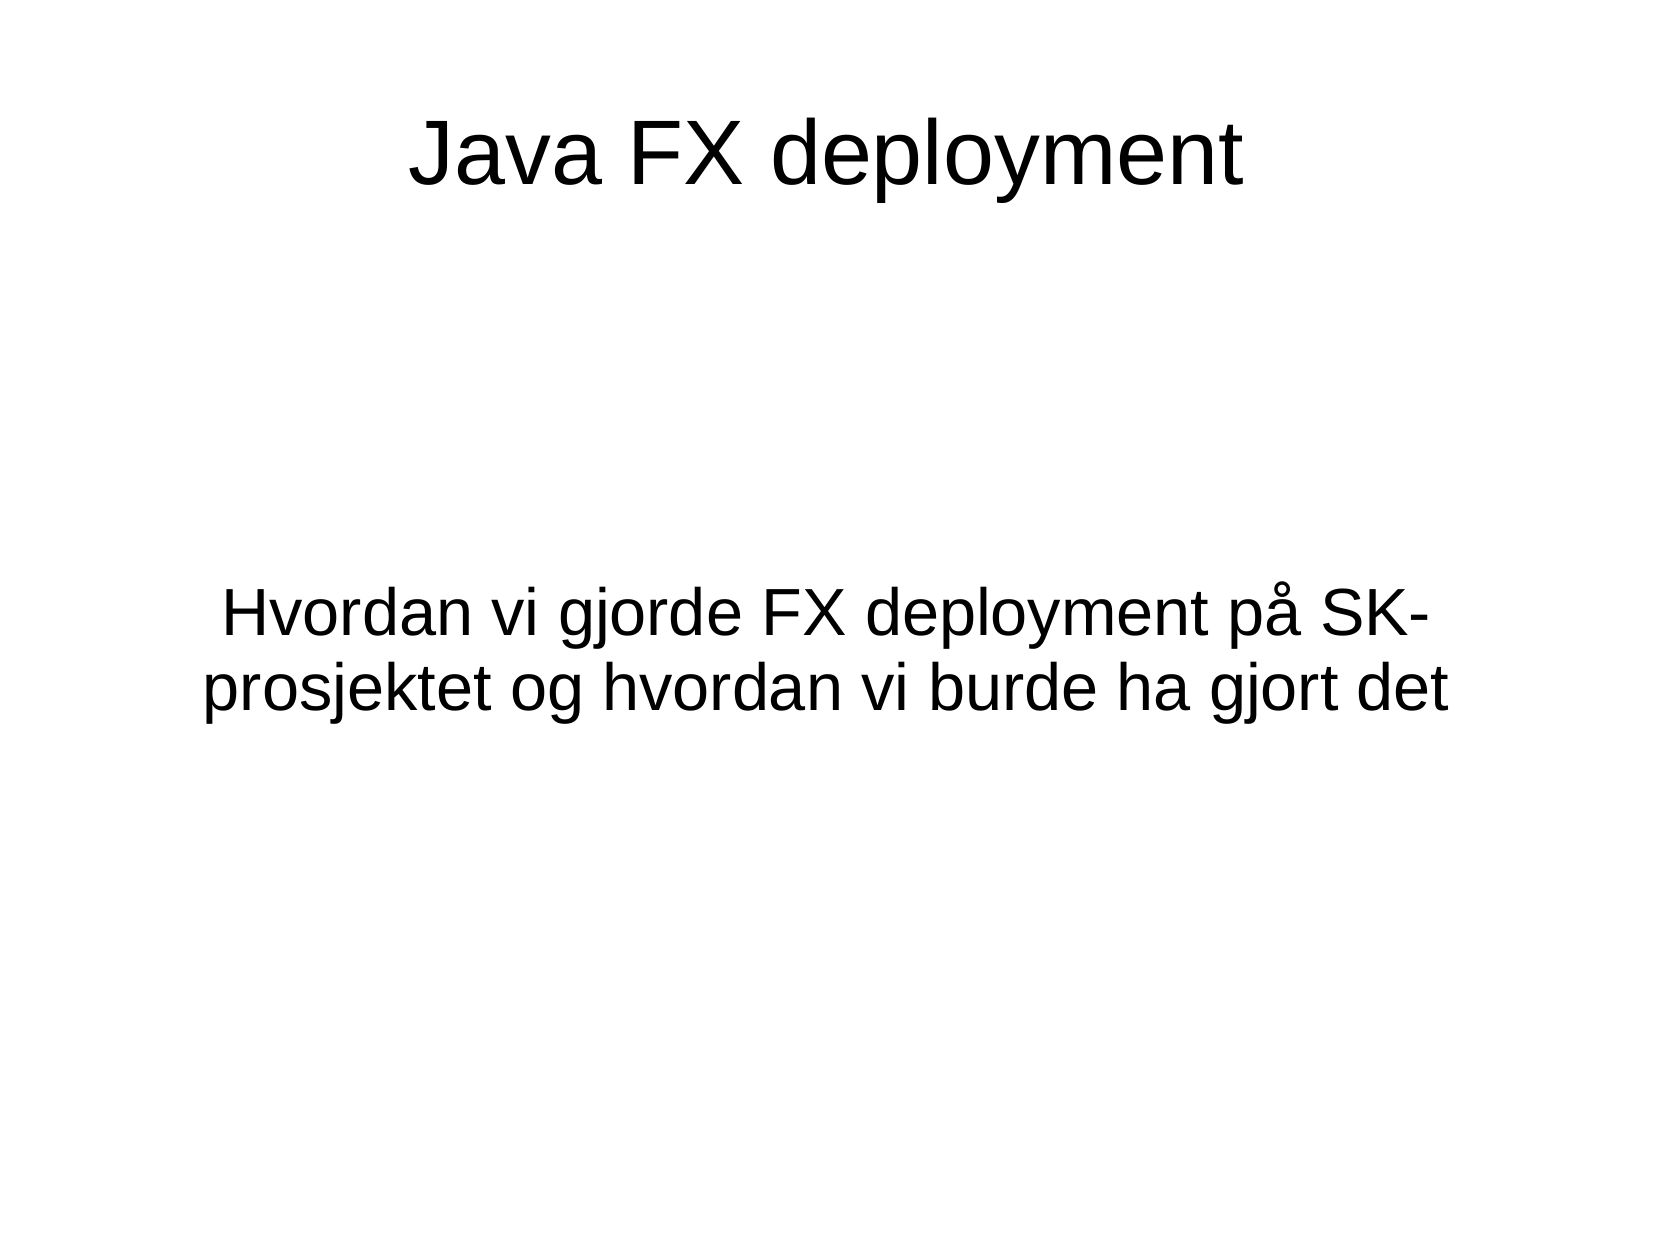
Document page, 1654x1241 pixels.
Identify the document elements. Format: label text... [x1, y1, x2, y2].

title Java FX deployment [82, 49, 1571, 257]
subtitle Hvordan vi gjorde FX deployment på SK-prosjektet og hvordan vi burde ha gjort det [82, 290, 1571, 1010]
